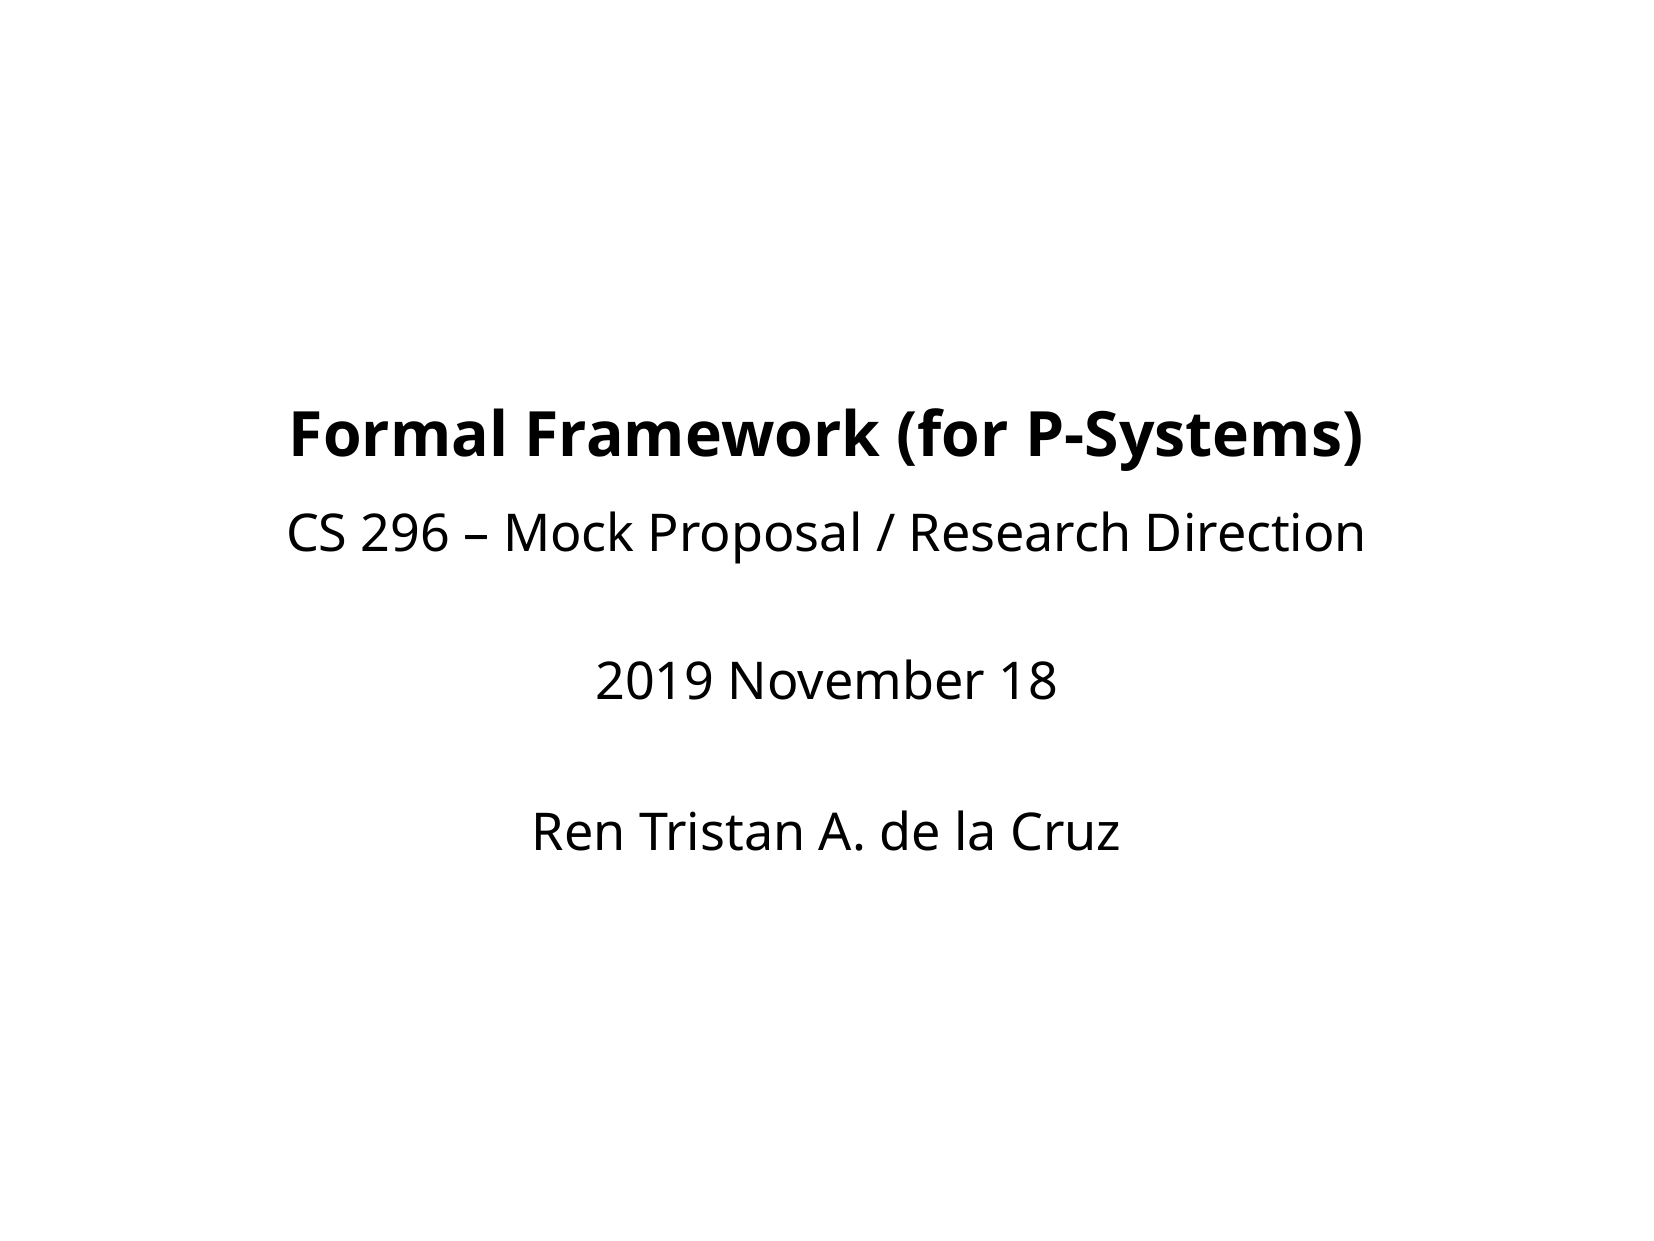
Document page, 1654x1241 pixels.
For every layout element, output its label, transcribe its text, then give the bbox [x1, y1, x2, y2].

title Formal Framework (for P-Systems) [0, 391, 1654, 474]
title 2019 November 18 [0, 637, 1654, 721]
title CS 296 – Mock Proposal / Research Direction [0, 490, 1654, 573]
title Ren Tristan A. de la Cruz [0, 789, 1654, 872]
